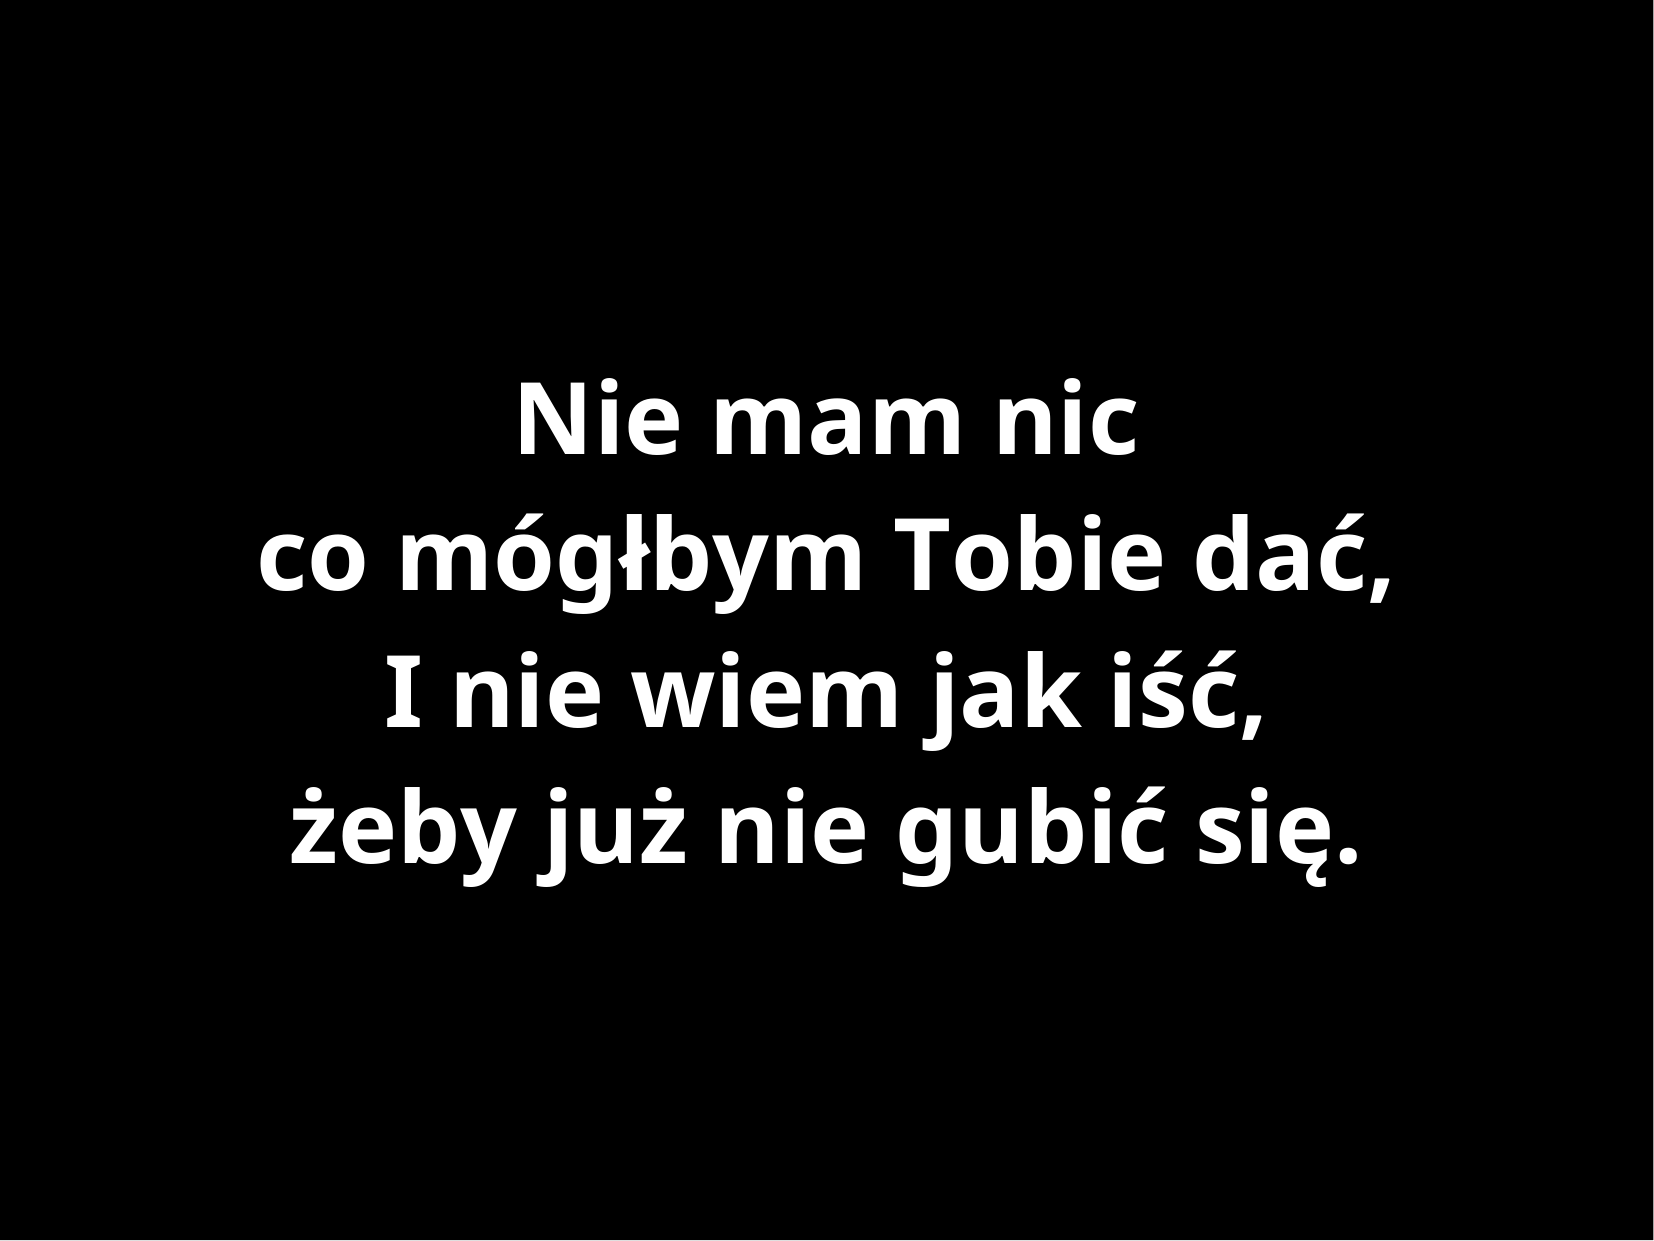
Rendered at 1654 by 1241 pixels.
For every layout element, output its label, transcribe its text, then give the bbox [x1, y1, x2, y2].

title Nie mam nic co mógłbym Tobie dać, I nie wiem jak iść, żeby już nie gubić się. [0, 0, 1654, 1241]
